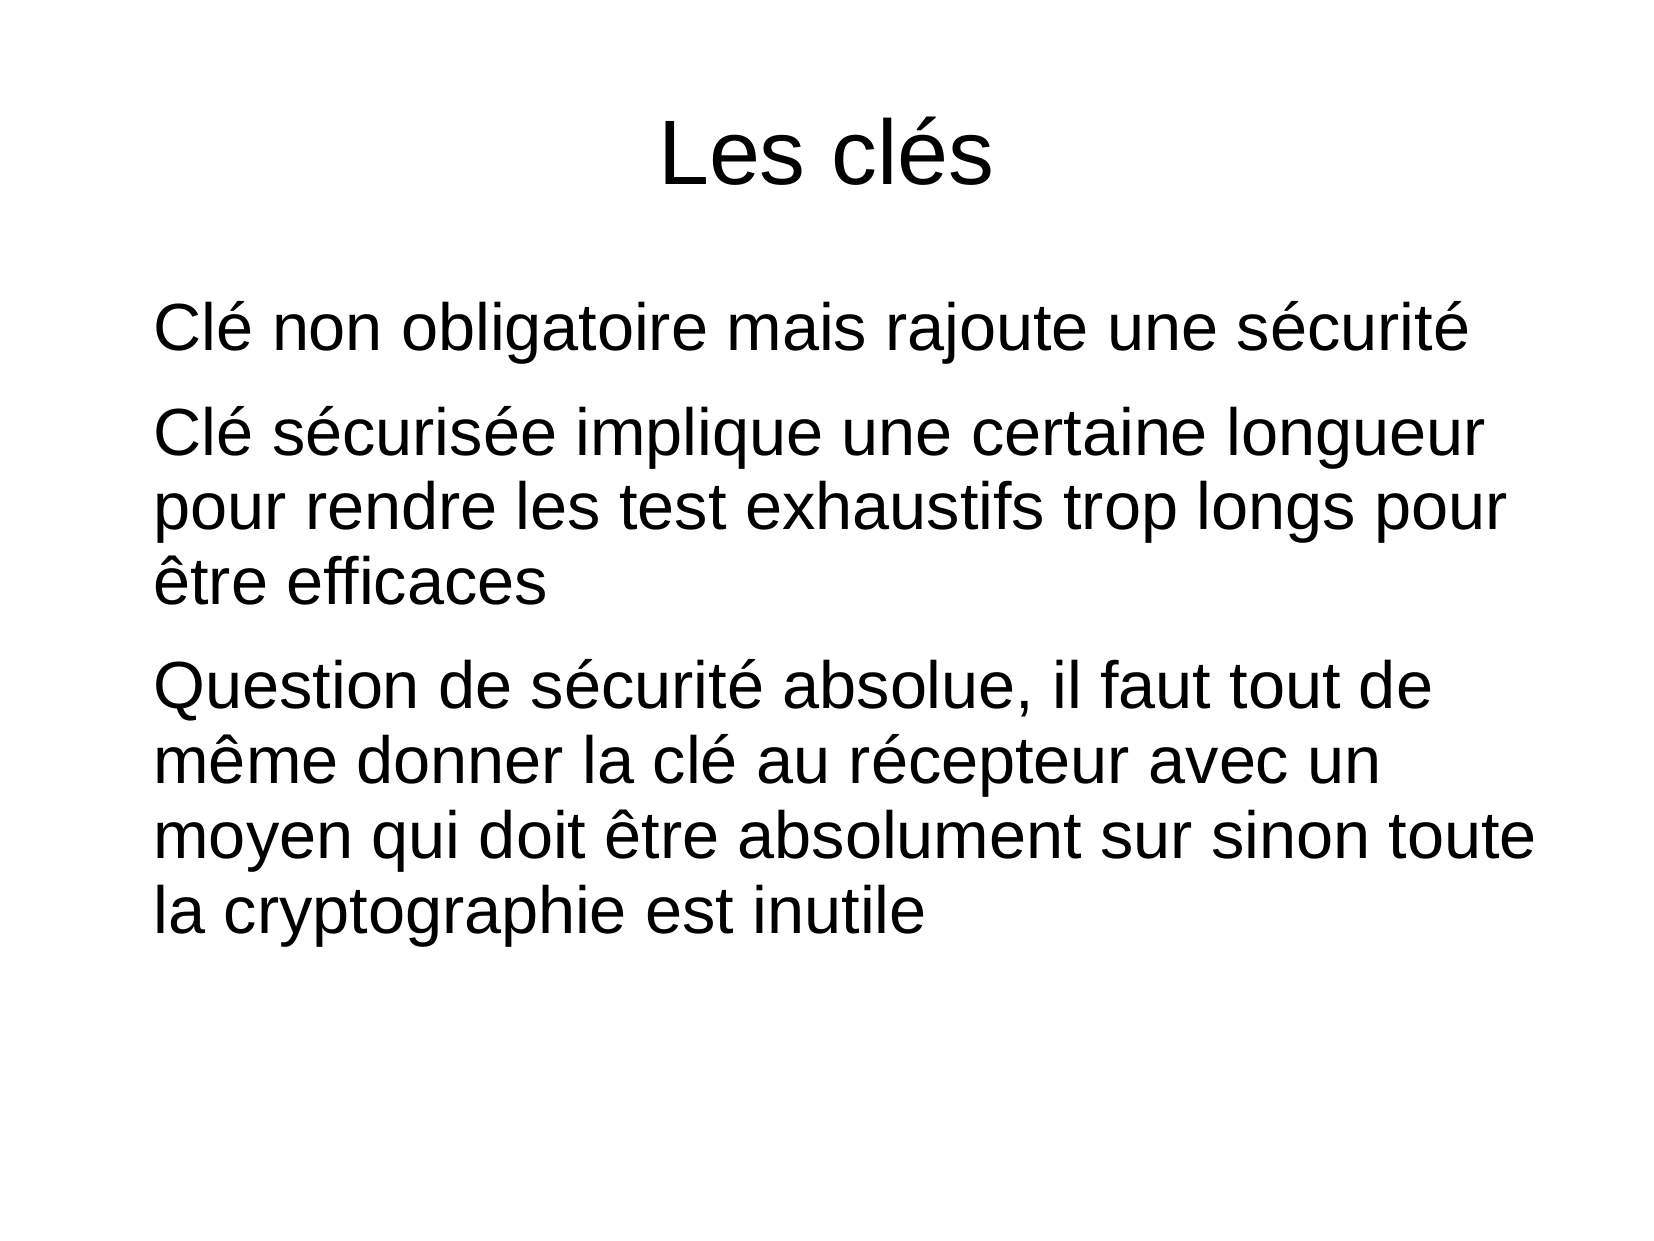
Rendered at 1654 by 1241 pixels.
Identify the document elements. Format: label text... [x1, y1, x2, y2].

title Les clés [82, 49, 1571, 257]
list Clé non obligatoire mais rajoute une sécurité Clé sécurisée implique une certaine longueur pour rendre les test exhaustifs trop longs pour être efficaces Question de sécurité absolue, il faut tout de même donner la clé au récepteur avec un moyen qui doit être absolument sur sinon toute la cryptographie est inutile [82, 290, 1571, 1010]
